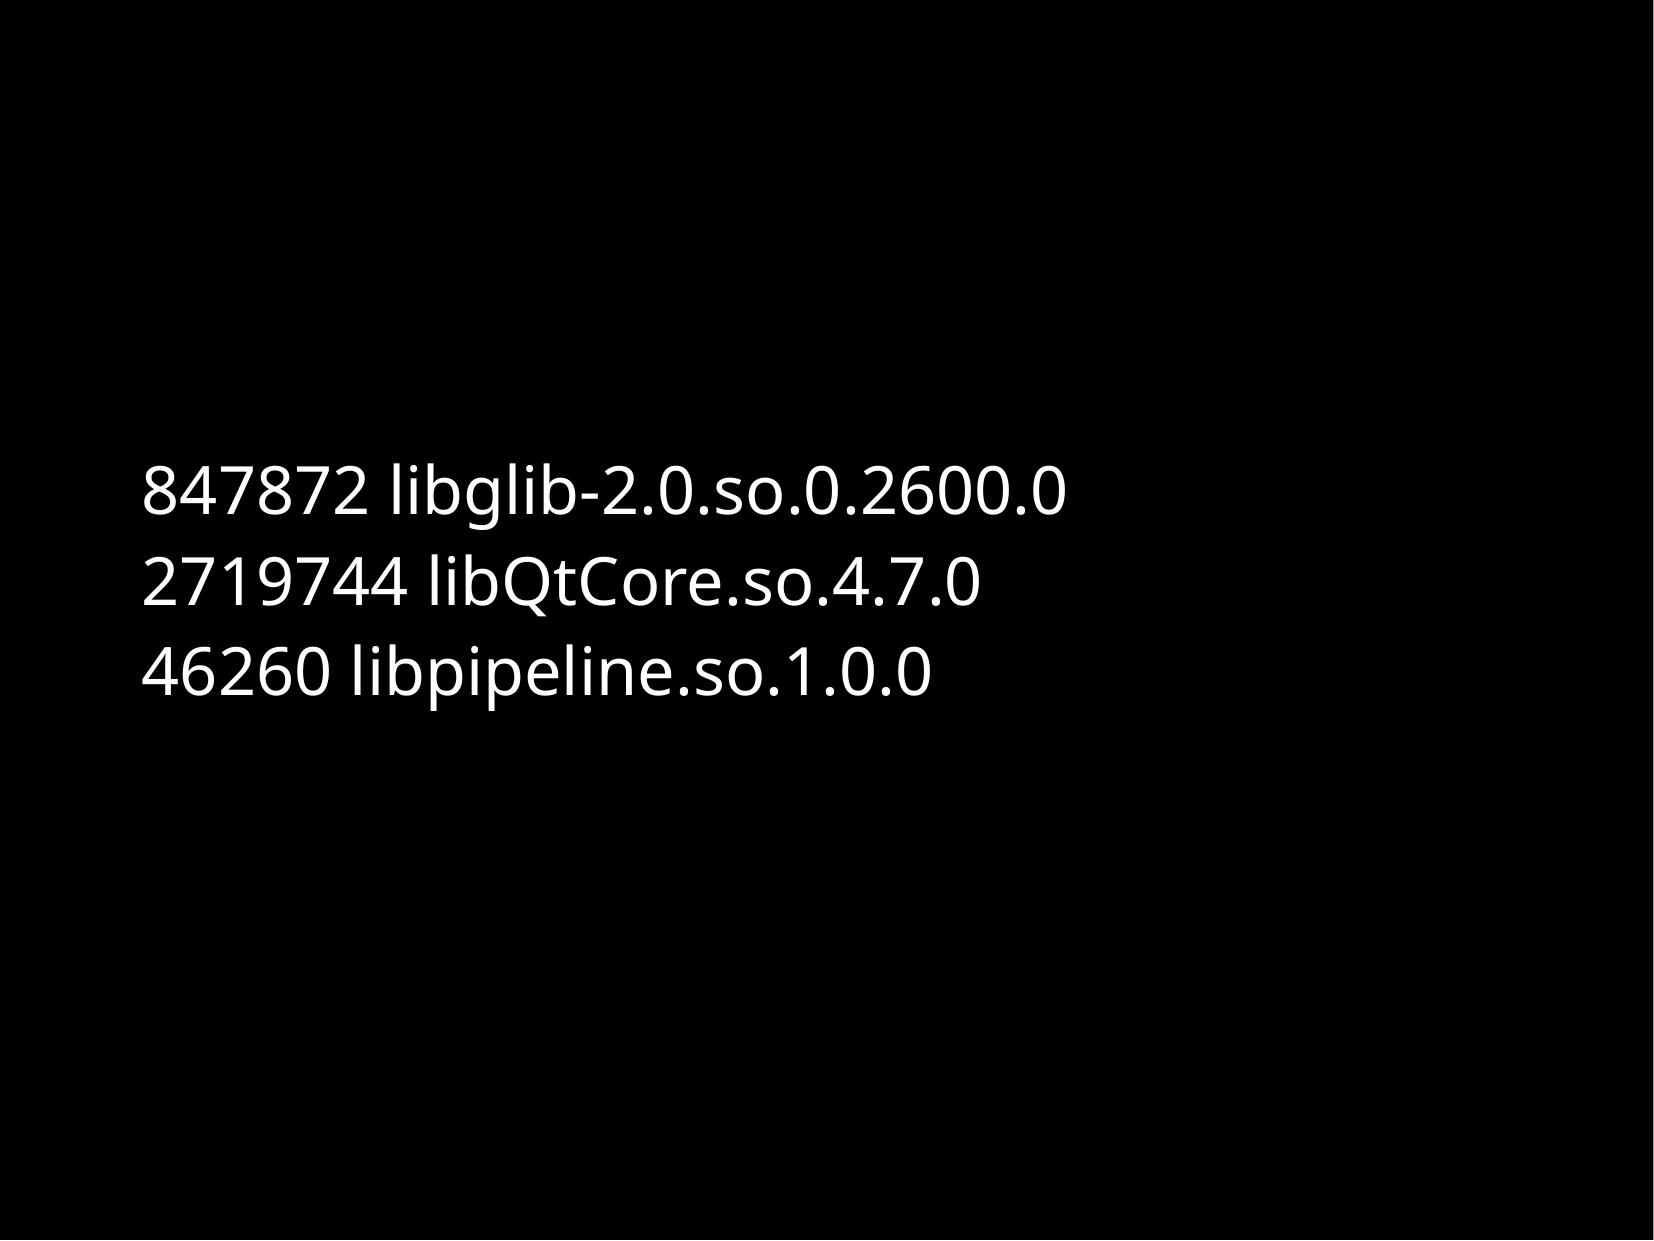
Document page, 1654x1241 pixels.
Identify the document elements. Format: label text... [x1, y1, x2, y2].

subtitle 847872 libglib-2.0.so.0.2600.0 2719744 libQtCore.so.4.7.0 46260 libpipeline.so.1.0.0 [82, 56, 1571, 1102]
